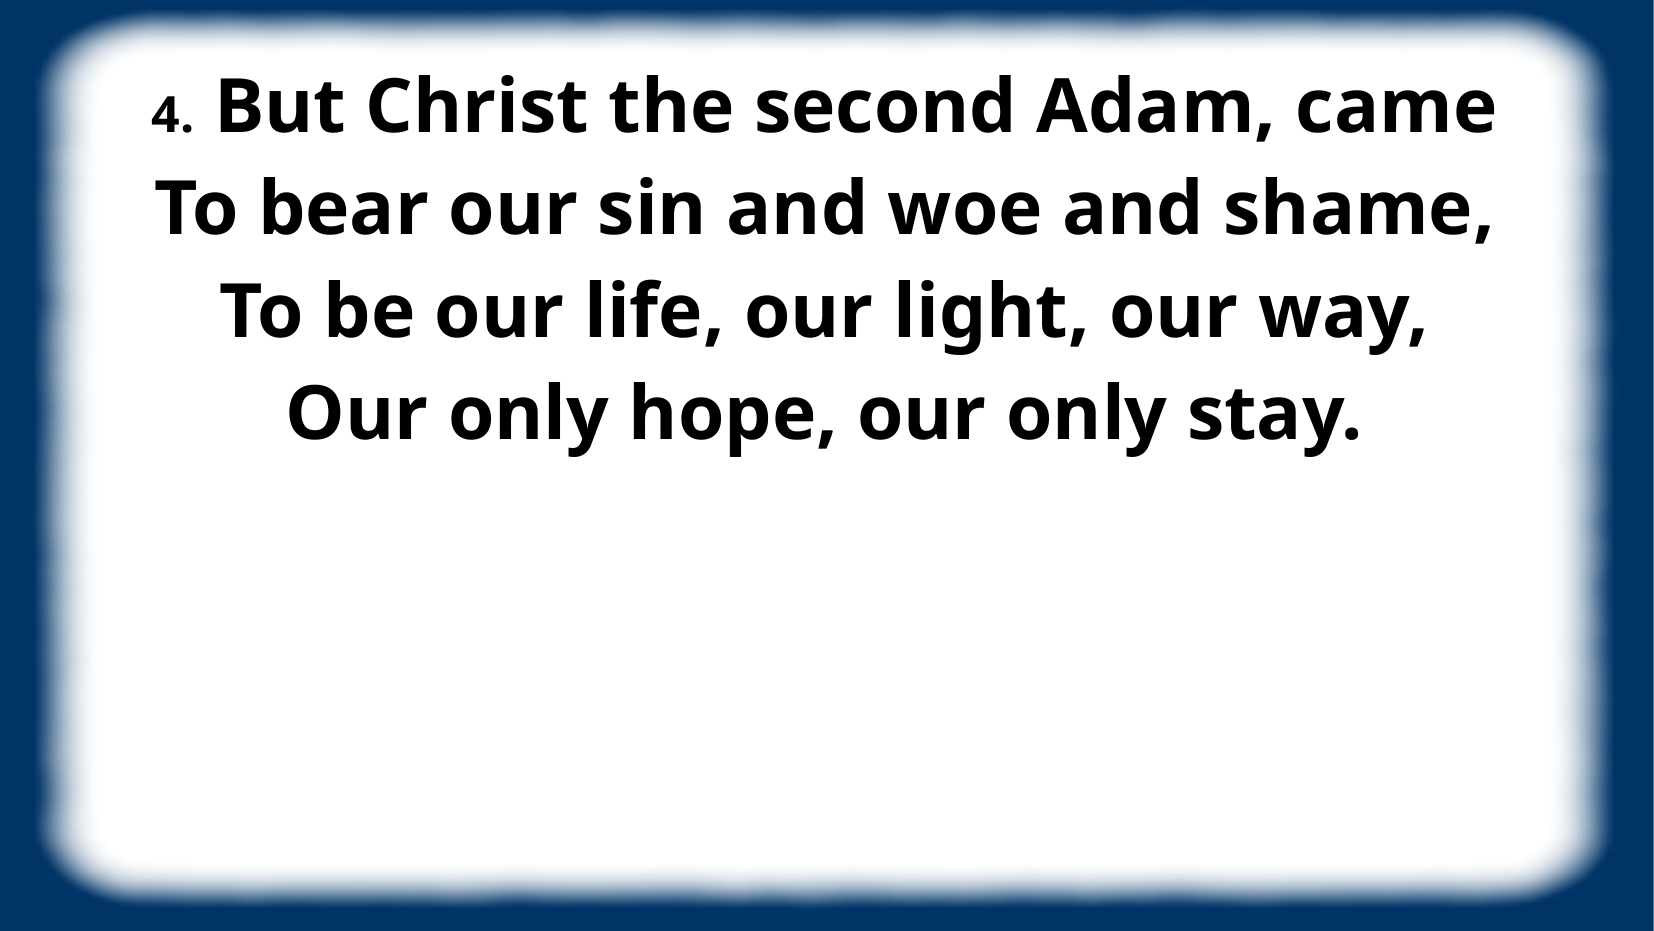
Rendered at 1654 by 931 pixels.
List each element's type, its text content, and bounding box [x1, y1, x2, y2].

picture [0, 0, 1654, 931]
text_box 4. But Christ the second Adam, came To bear our sin and woe and shame, To be our life, our light, our way, Our only hope, our only stay. [105, 45, 1546, 460]
